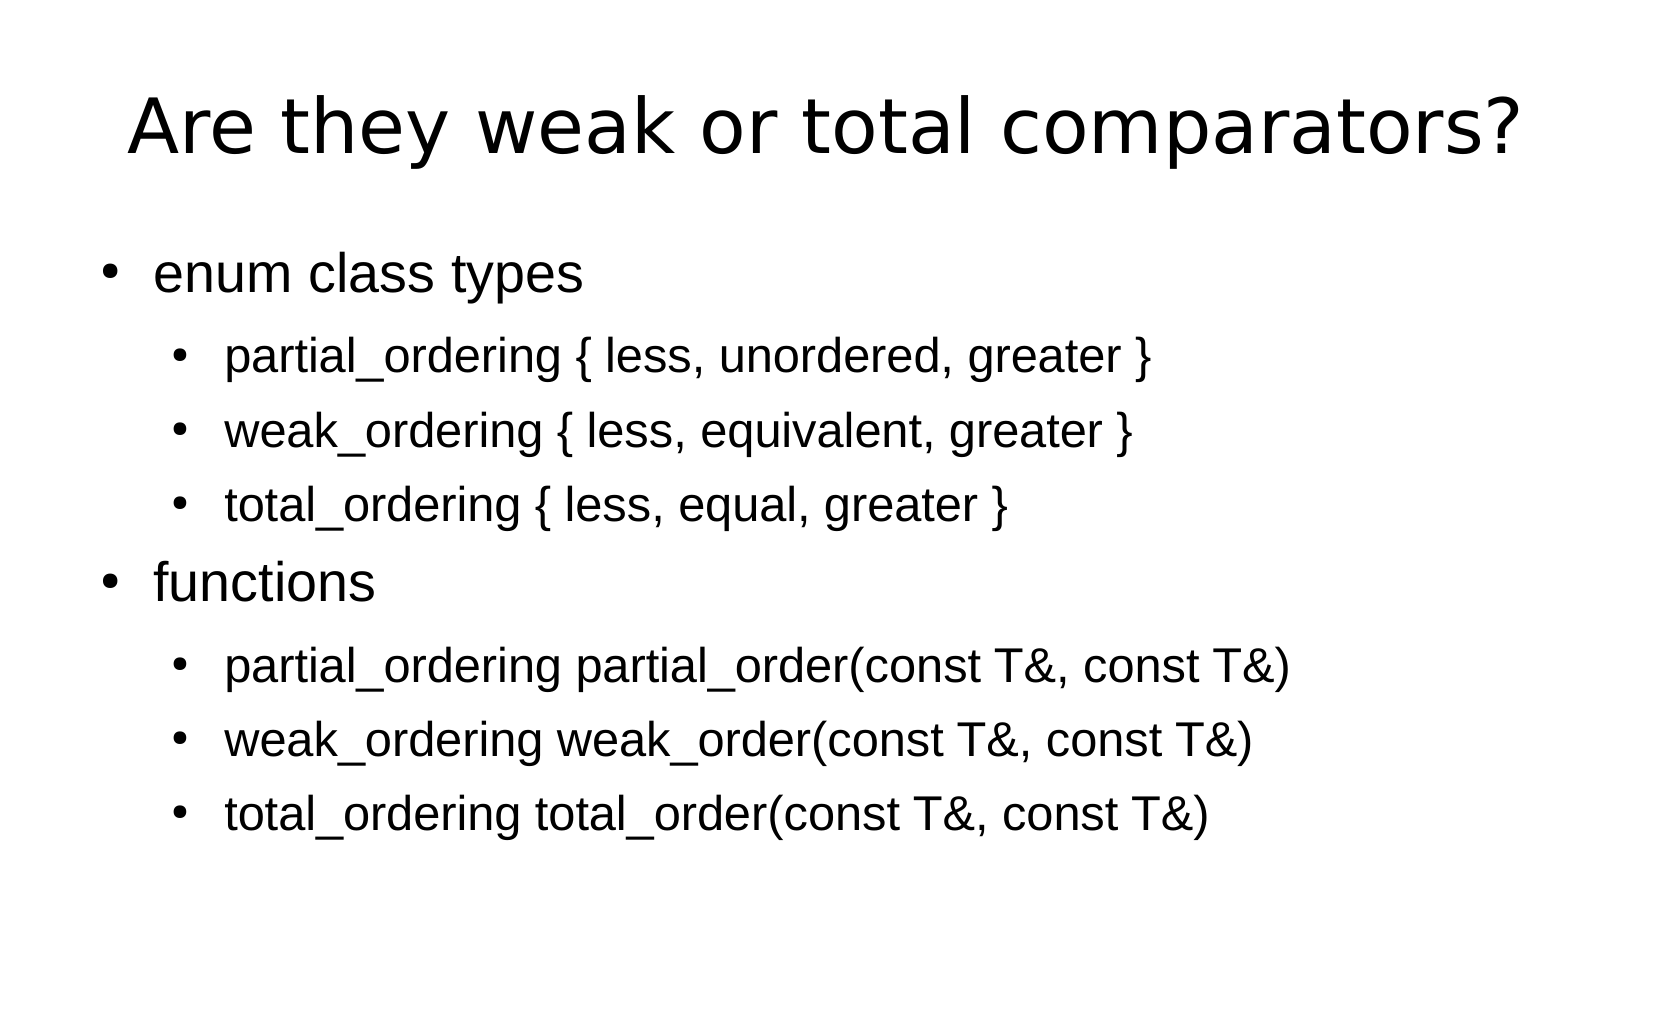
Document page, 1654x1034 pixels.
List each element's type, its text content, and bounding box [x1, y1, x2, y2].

list enum class types partial_ordering { less, unordered, greater } weak_ordering { less, equivalent, greater } total_ordering { less, equal, greater } functions partial_ordering partial_order(const T&, const T&) weak_ordering weak_order(const T&, const T&) total_ordering total_order(const T&, const T&) [82, 241, 1571, 842]
title Are they weak or total comparators? [82, 41, 1571, 214]
